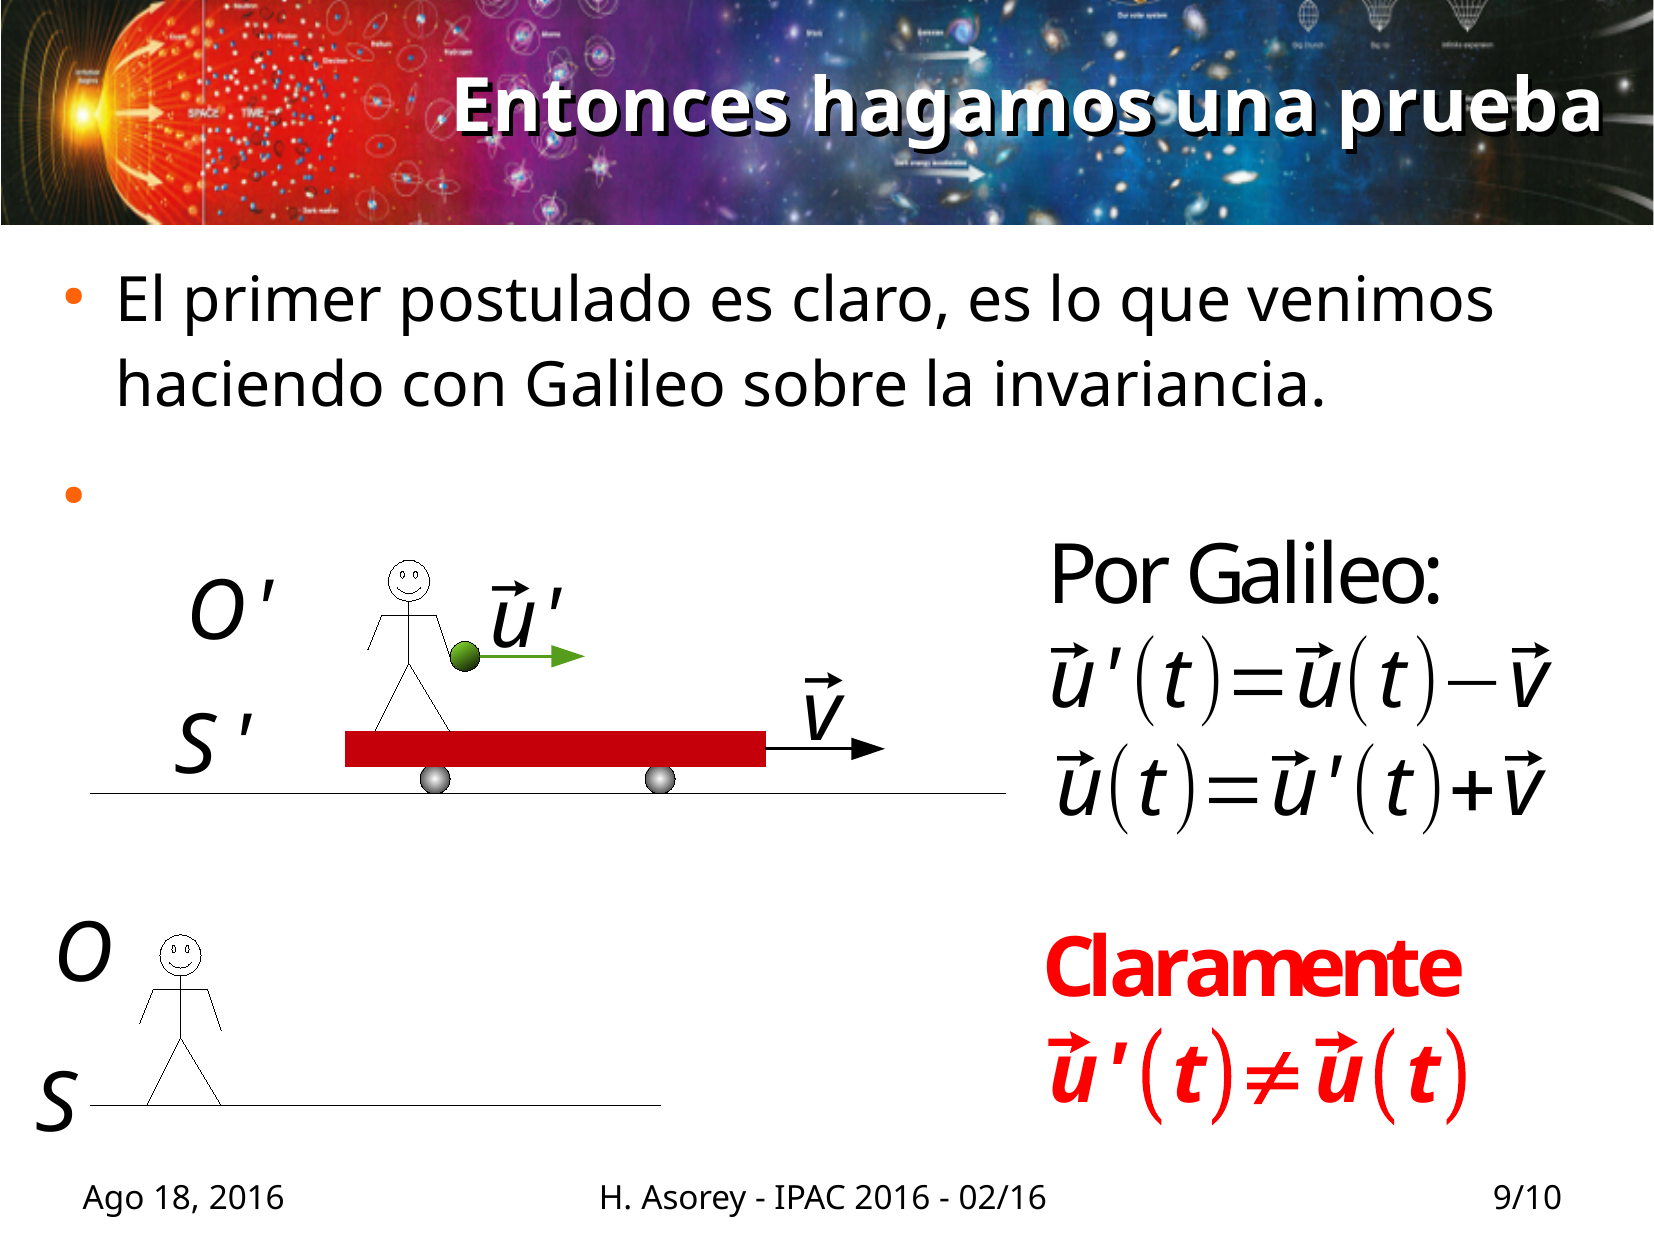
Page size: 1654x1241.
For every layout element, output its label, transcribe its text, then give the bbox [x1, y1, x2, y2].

chart [46, 900, 121, 1002]
list El primer postulado es claro, es lo que venimos haciendo con Galileo sobre la invariancia. [45, 255, 1606, 1156]
chart [1040, 521, 1561, 841]
chart [1035, 915, 1483, 1128]
chart [165, 692, 260, 793]
title Entonces hagamos una prueba [45, 15, 1606, 191]
text_box [345, 731, 766, 793]
chart [482, 566, 571, 668]
text_box [450, 641, 480, 672]
chart [26, 1050, 91, 1152]
picture [1, 0, 1654, 225]
chart [180, 558, 284, 661]
chart [795, 658, 853, 761]
